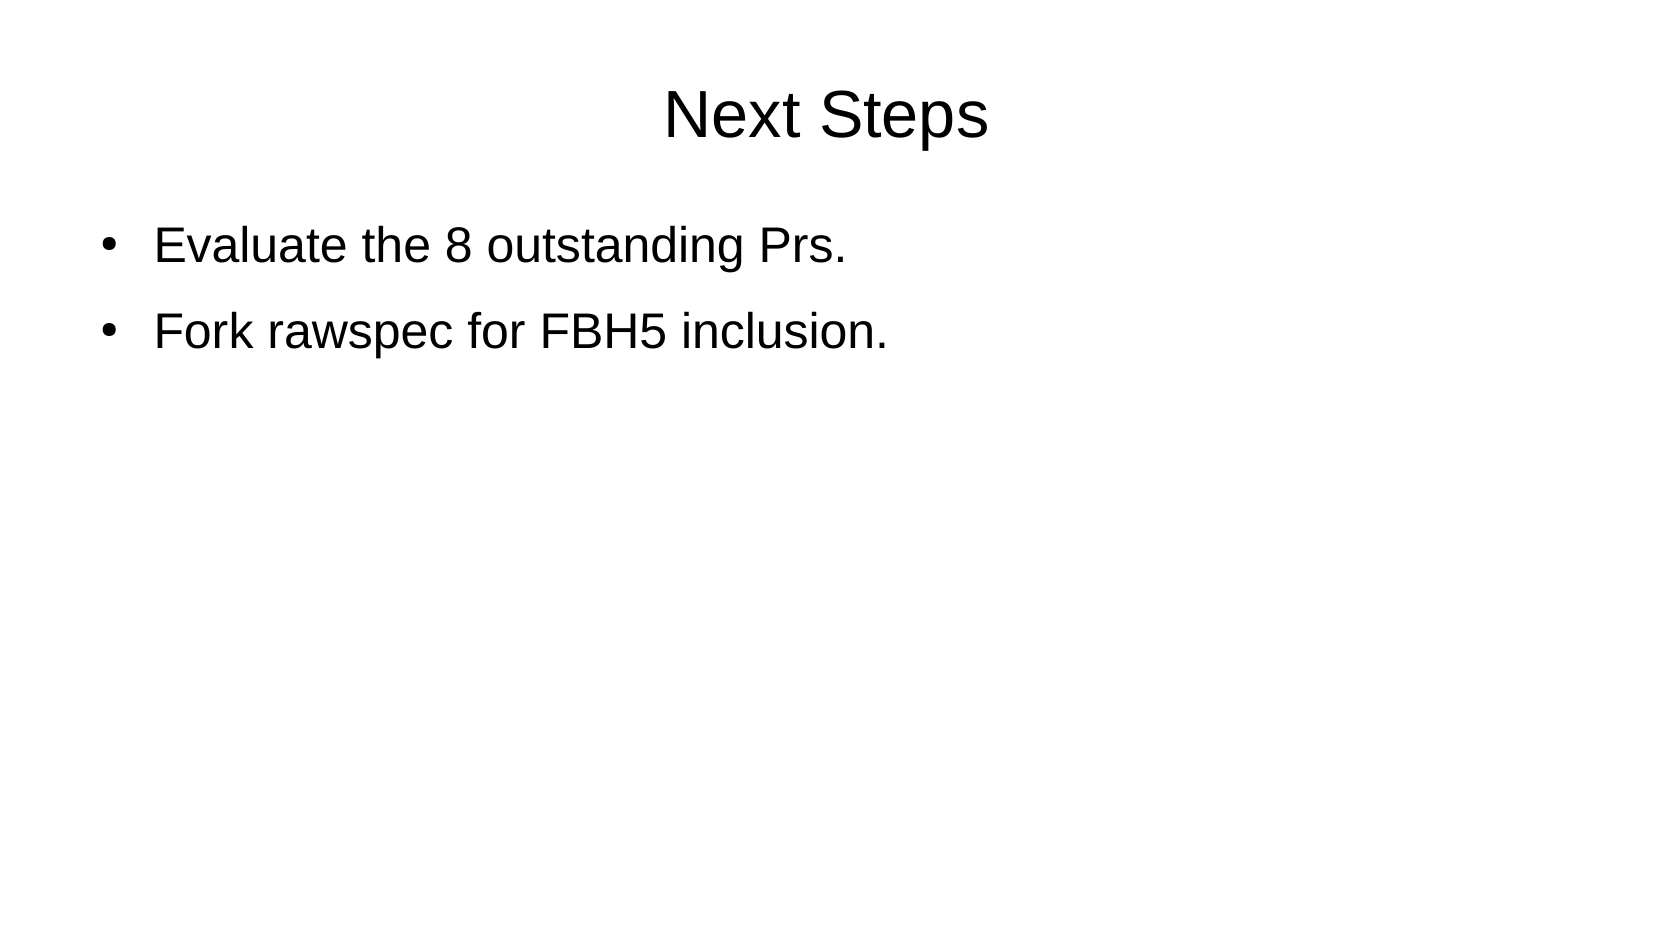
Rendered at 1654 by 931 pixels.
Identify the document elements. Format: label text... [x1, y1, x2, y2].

list Evaluate the 8 outstanding Prs. Fork rawspec for FBH5 inclusion. [82, 217, 1571, 758]
title Next Steps [82, 37, 1571, 193]
